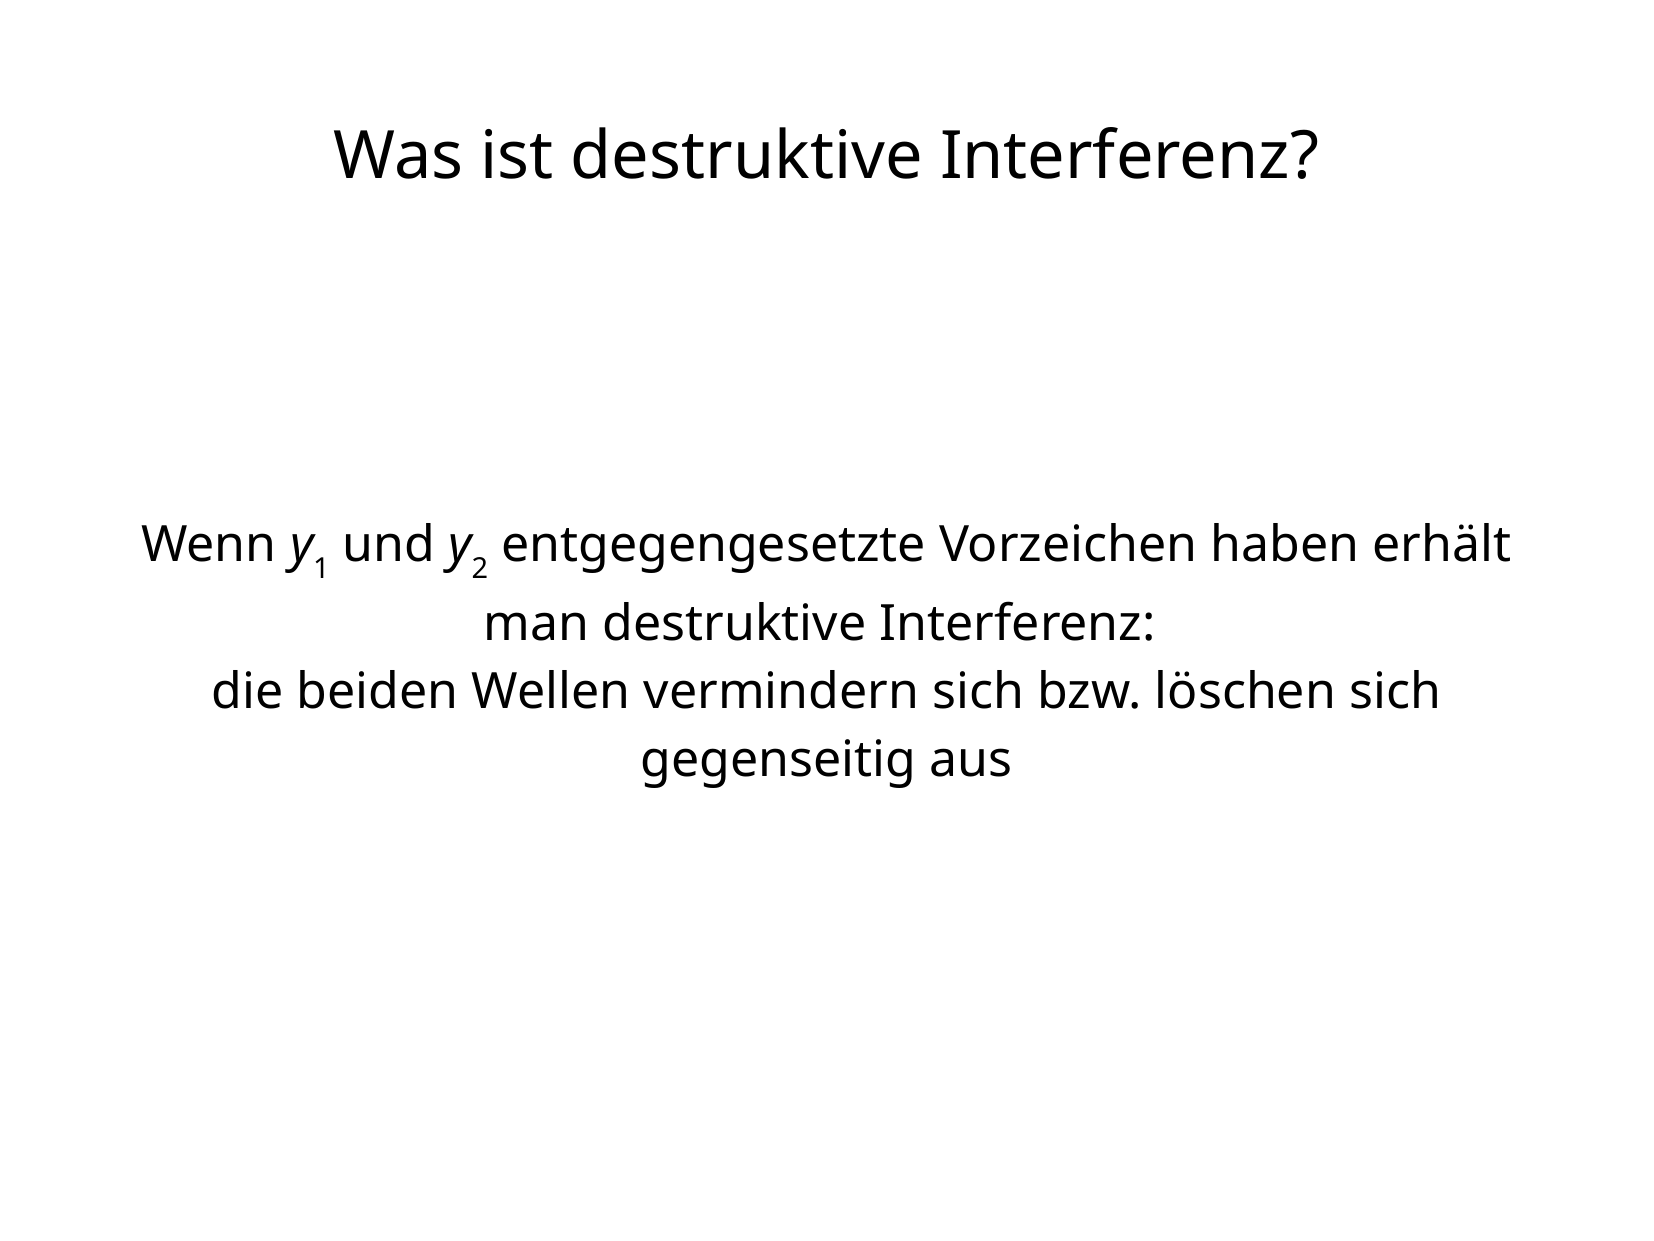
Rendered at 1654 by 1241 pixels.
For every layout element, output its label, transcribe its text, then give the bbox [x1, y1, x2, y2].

subtitle Wenn y1 und y2 entgegengesetzte Vorzeichen haben erhält man destruktive Interferenz: die beiden Wellen vermindern sich bzw. löschen sich gegenseitig aus [82, 290, 1571, 1010]
title Was ist destruktive Interferenz? [82, 49, 1571, 257]
